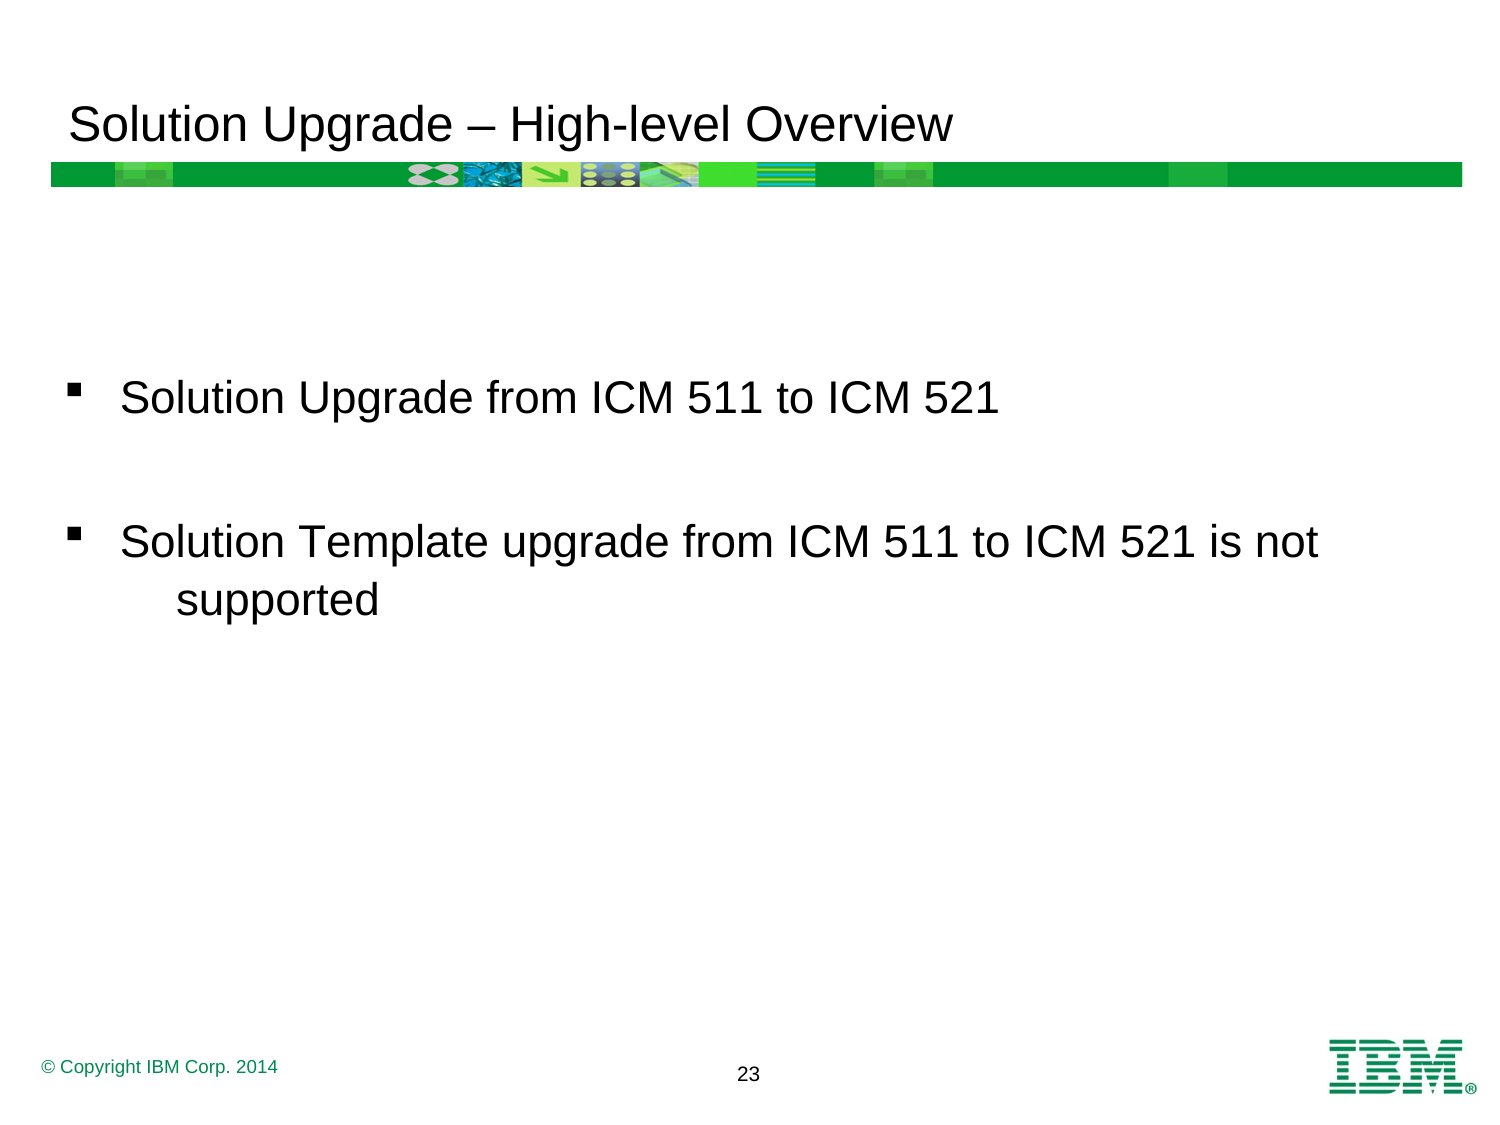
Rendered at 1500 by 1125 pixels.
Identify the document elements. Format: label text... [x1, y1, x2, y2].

picture [1327, 1037, 1479, 1096]
picture [50, 161, 1463, 189]
list Solution Upgrade from ICM 511 to ICM 521 Solution Template upgrade from ICM 511 to ICM 521 is not supported [48, 357, 1461, 971]
title Solution Upgrade – High-level Overview [53, 78, 1460, 163]
